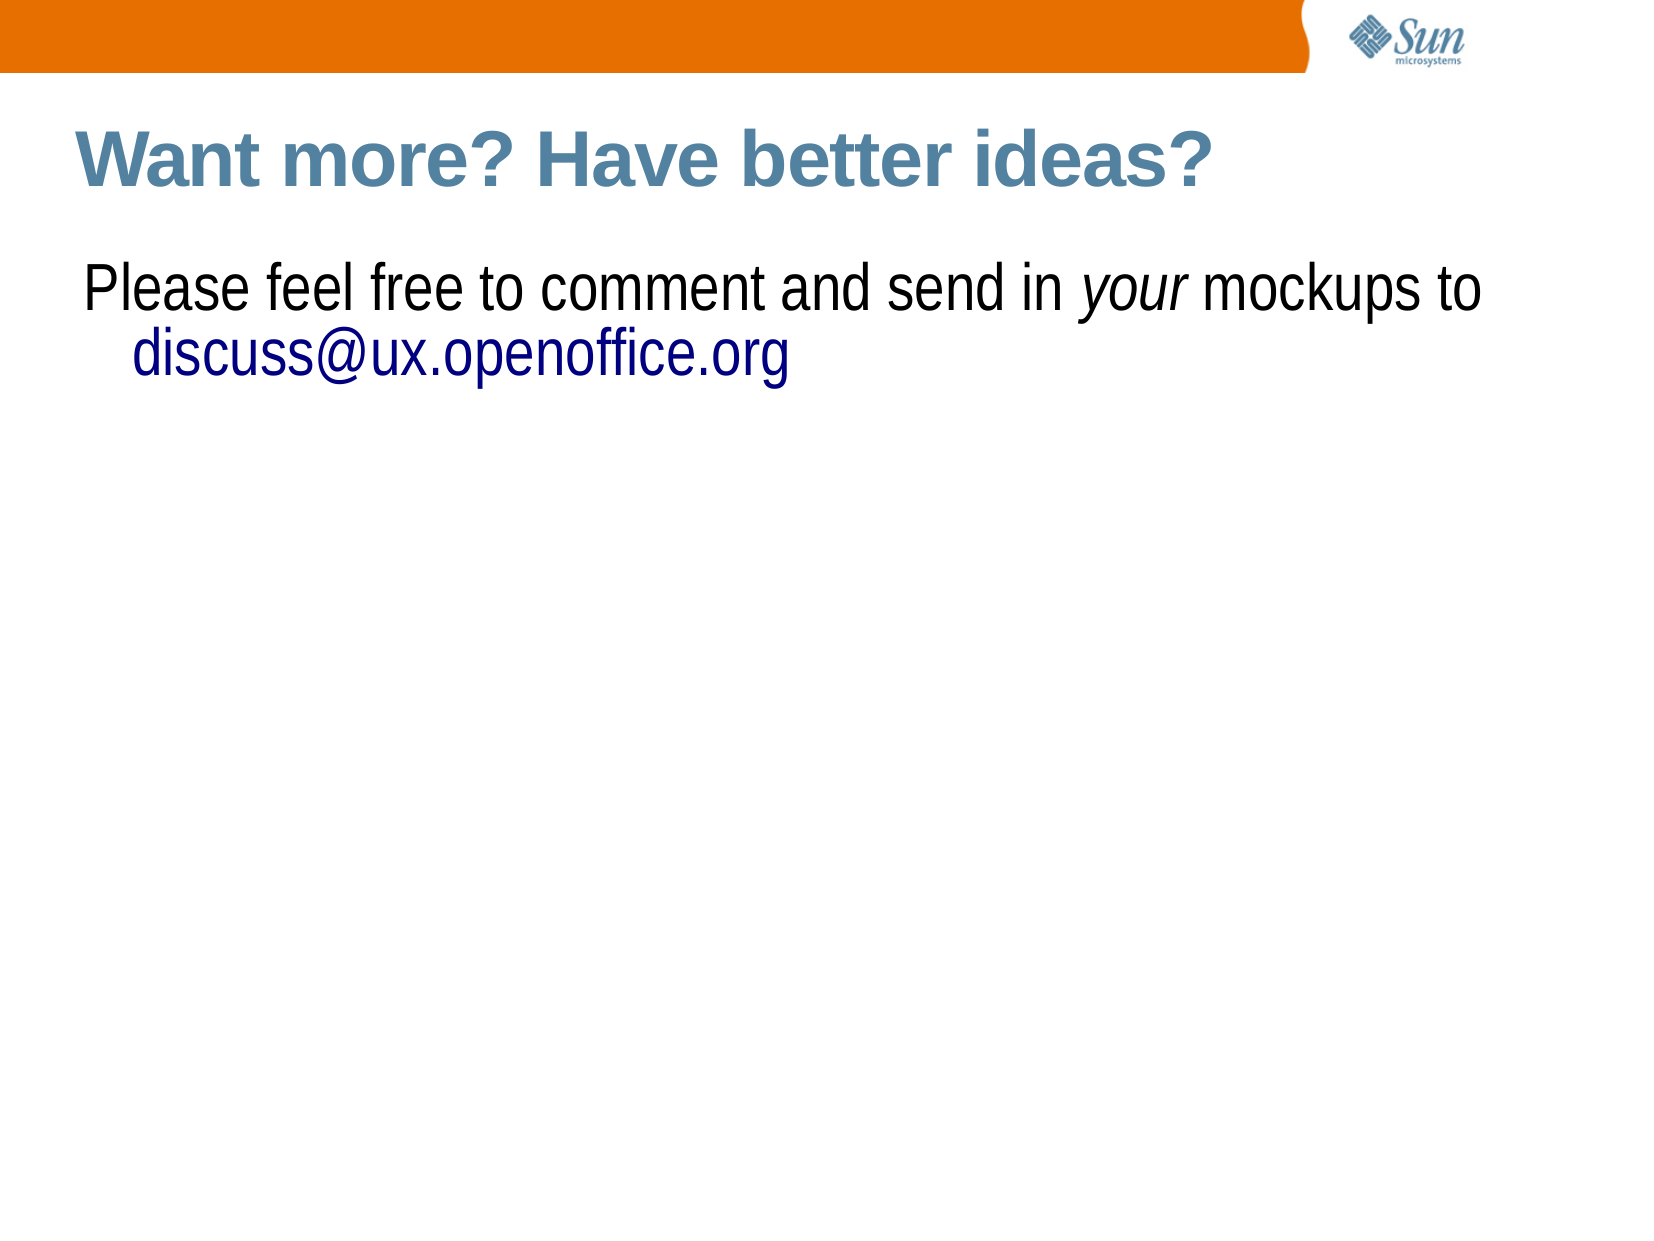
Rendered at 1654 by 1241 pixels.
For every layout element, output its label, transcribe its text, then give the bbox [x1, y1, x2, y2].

title Want more? Have better ideas? [75, 123, 1437, 227]
picture [0, 0, 1500, 73]
list Please feel free to comment and send in your mockups to discuss@ux.openoffice.org [64, 258, 1595, 1062]
